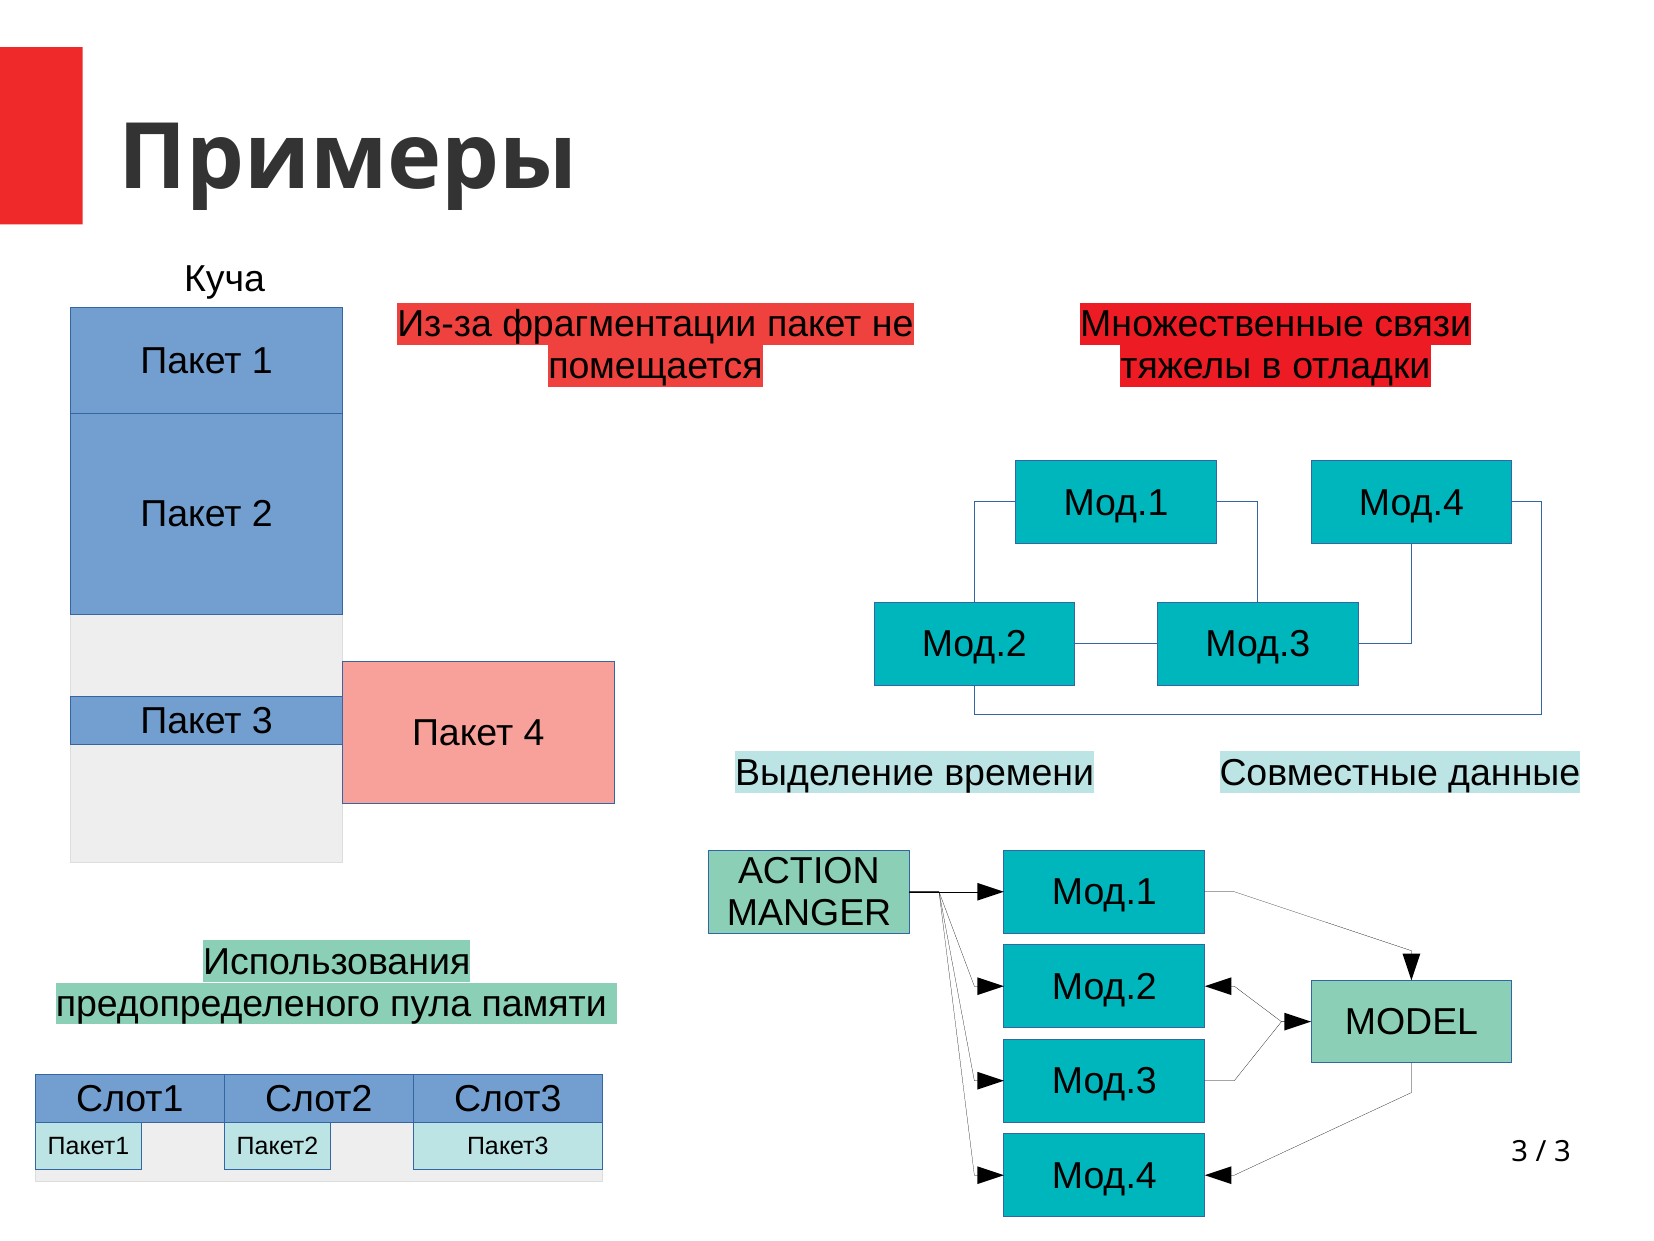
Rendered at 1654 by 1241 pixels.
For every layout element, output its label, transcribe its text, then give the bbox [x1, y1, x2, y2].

text_box Мод.1 [1015, 460, 1217, 544]
text_box Слот2 [224, 1074, 413, 1123]
text_box Пакет 3 [70, 696, 342, 745]
text_box Мод.1 [1003, 850, 1205, 934]
text_box Выделение времени [720, 744, 1146, 815]
text_box [70, 615, 343, 696]
text_box [70, 745, 343, 863]
text_box Пакет3 [413, 1122, 603, 1170]
text_box Мод.3 [1003, 1039, 1205, 1123]
title Примеры [118, 49, 1571, 257]
text_box Пакет1 [35, 1122, 142, 1170]
text_box Пакет 2 [70, 413, 343, 615]
text_box Использования предопределеного пула памяти [23, 933, 650, 1040]
text_box Пакет2 [224, 1122, 331, 1170]
text_box ACTION MANGER [708, 850, 910, 934]
text_box Мод.2 [1003, 944, 1205, 1028]
text_box Мод.2 [874, 602, 1075, 686]
text_box Пакет 1 [70, 307, 343, 413]
text_box Мод.4 [1311, 460, 1512, 544]
text_box Мод.4 [1003, 1133, 1205, 1217]
text_box Слот3 [413, 1074, 603, 1122]
text_box Пакет 4 [342, 661, 615, 804]
text_box Множественные связи тяжелы в отладки [1003, 295, 1548, 402]
text_box Совместные данные [1204, 744, 1630, 815]
text_box Из-за фрагментации пакет не помещается [342, 295, 969, 402]
text_box Слот1 [35, 1074, 224, 1123]
text_box MODEL [1311, 980, 1512, 1063]
text_box Куча [82, 250, 367, 307]
text_box [35, 1123, 603, 1182]
text_box Мод.3 [1157, 602, 1359, 686]
